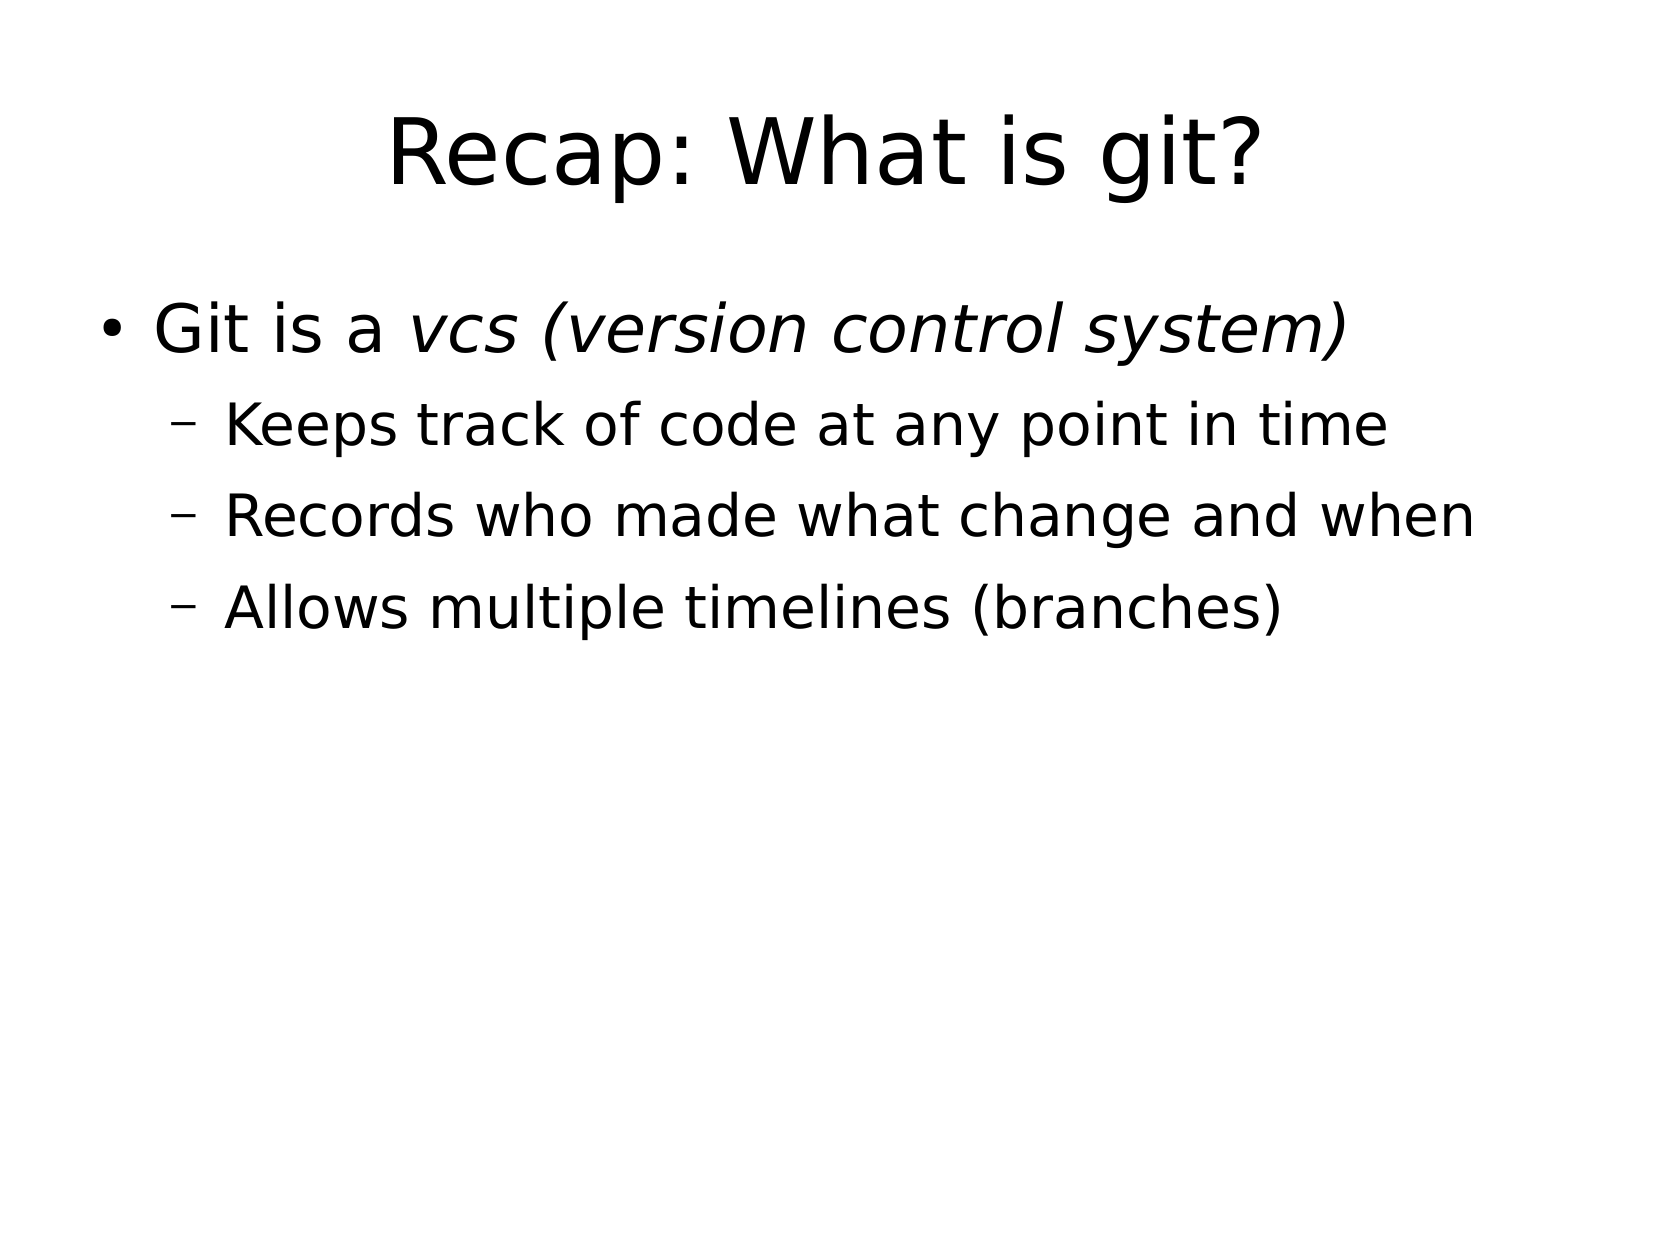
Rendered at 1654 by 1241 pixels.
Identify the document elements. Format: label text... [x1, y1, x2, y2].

list Git is a vcs (version control system) Keeps track of code at any point in time Records who made what change and when Allows multiple timelines (branches) [82, 290, 1571, 1010]
title Recap: What is git? [82, 49, 1571, 257]
